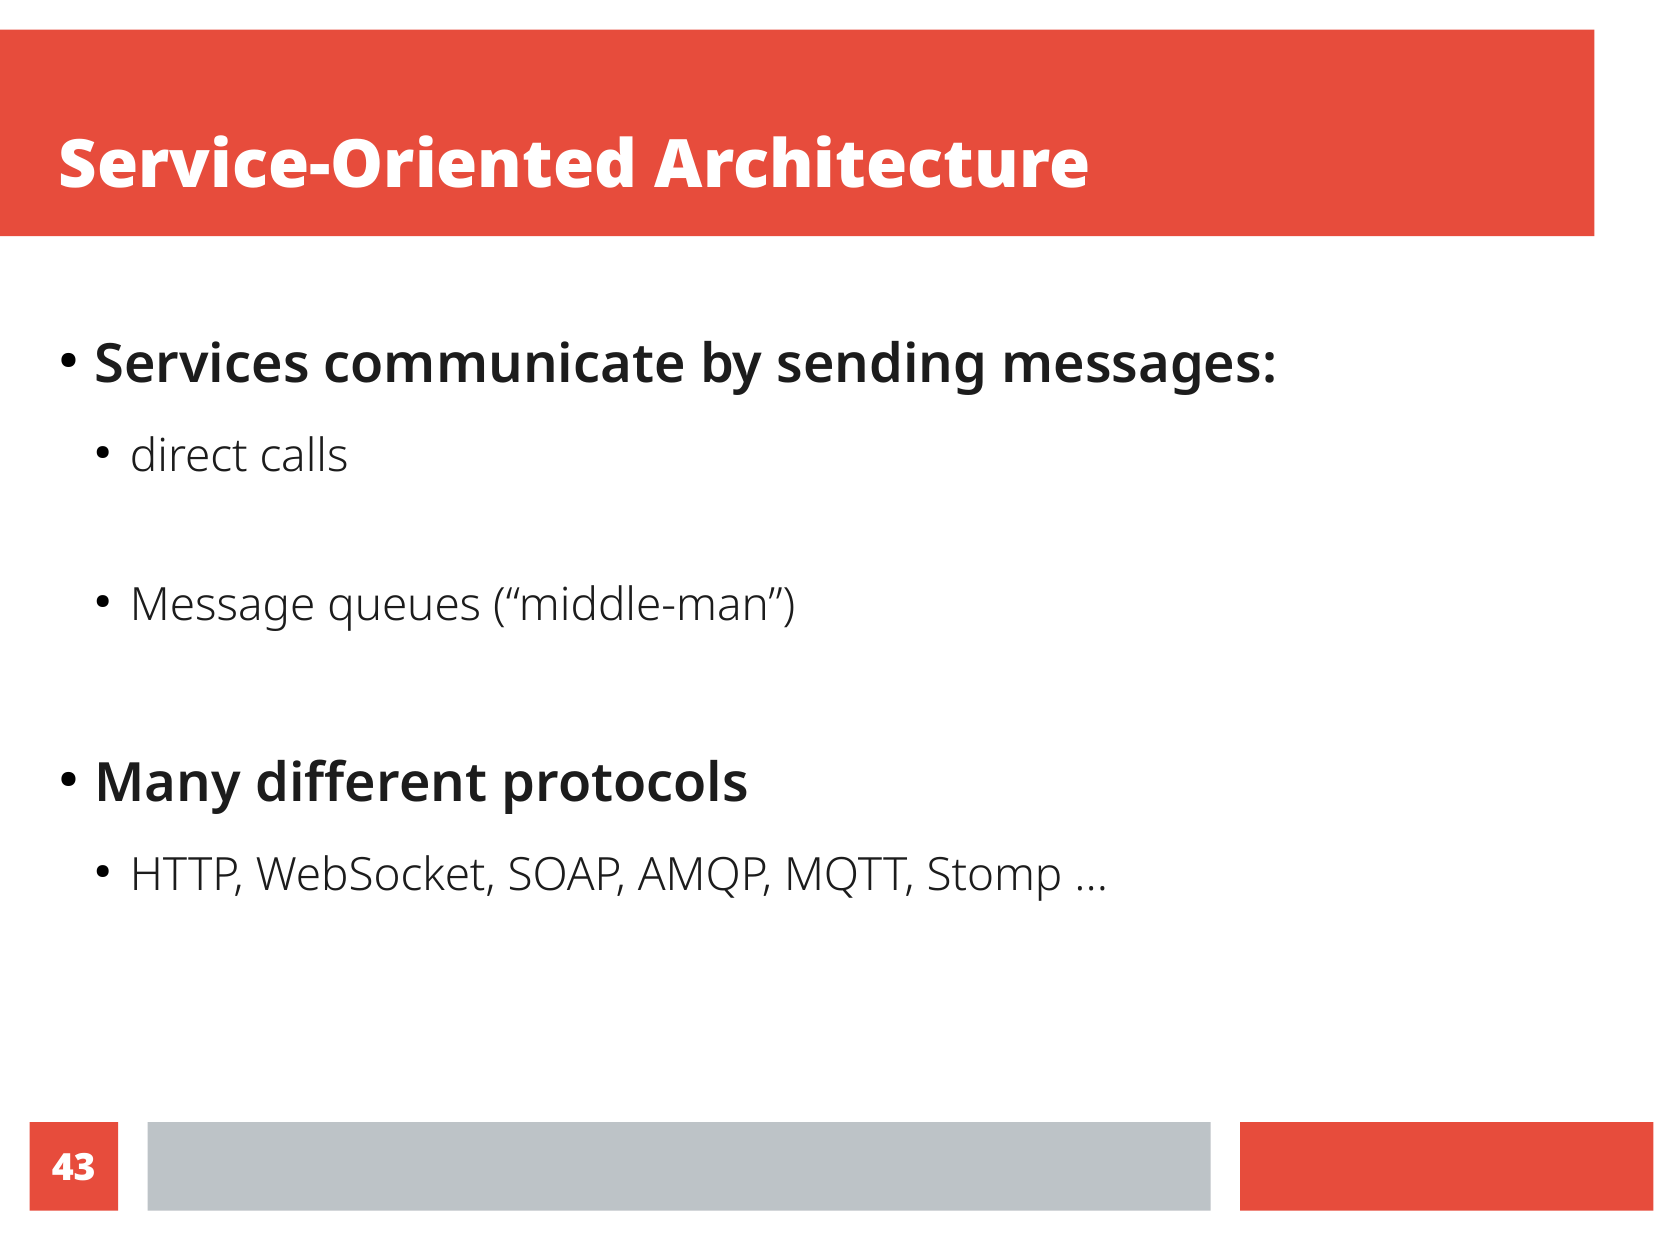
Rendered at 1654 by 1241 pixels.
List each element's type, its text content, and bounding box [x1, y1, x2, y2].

title Service-Oriented Architecture [59, 59, 1595, 207]
list Services communicate by sending messages: direct calls Message queues (“middle-man”) Many different protocols HTTP, WebSocket, SOAP, AMQP, MQTT, Stomp ... [59, 324, 1565, 1093]
